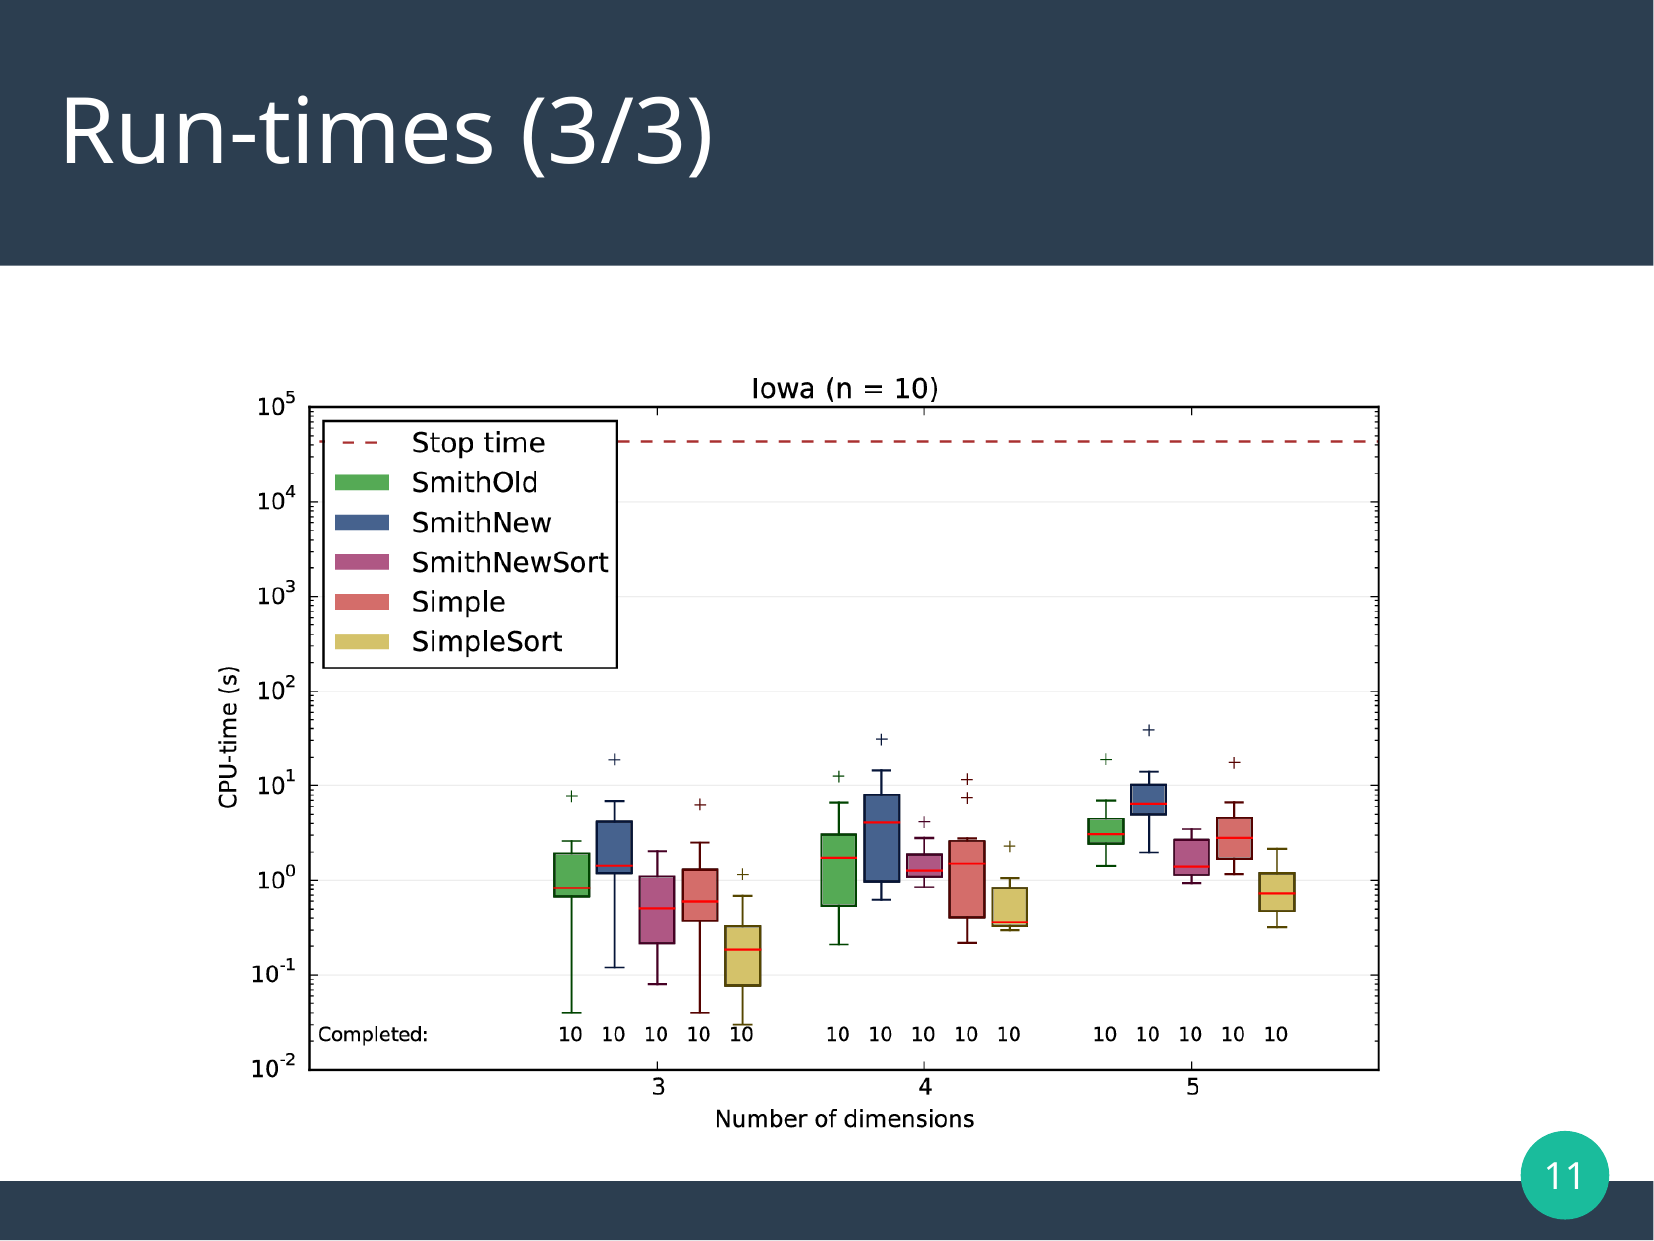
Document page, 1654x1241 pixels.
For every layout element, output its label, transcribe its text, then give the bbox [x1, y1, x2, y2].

picture [137, 324, 1516, 1152]
title Run-times (3/3) [59, 49, 1595, 207]
